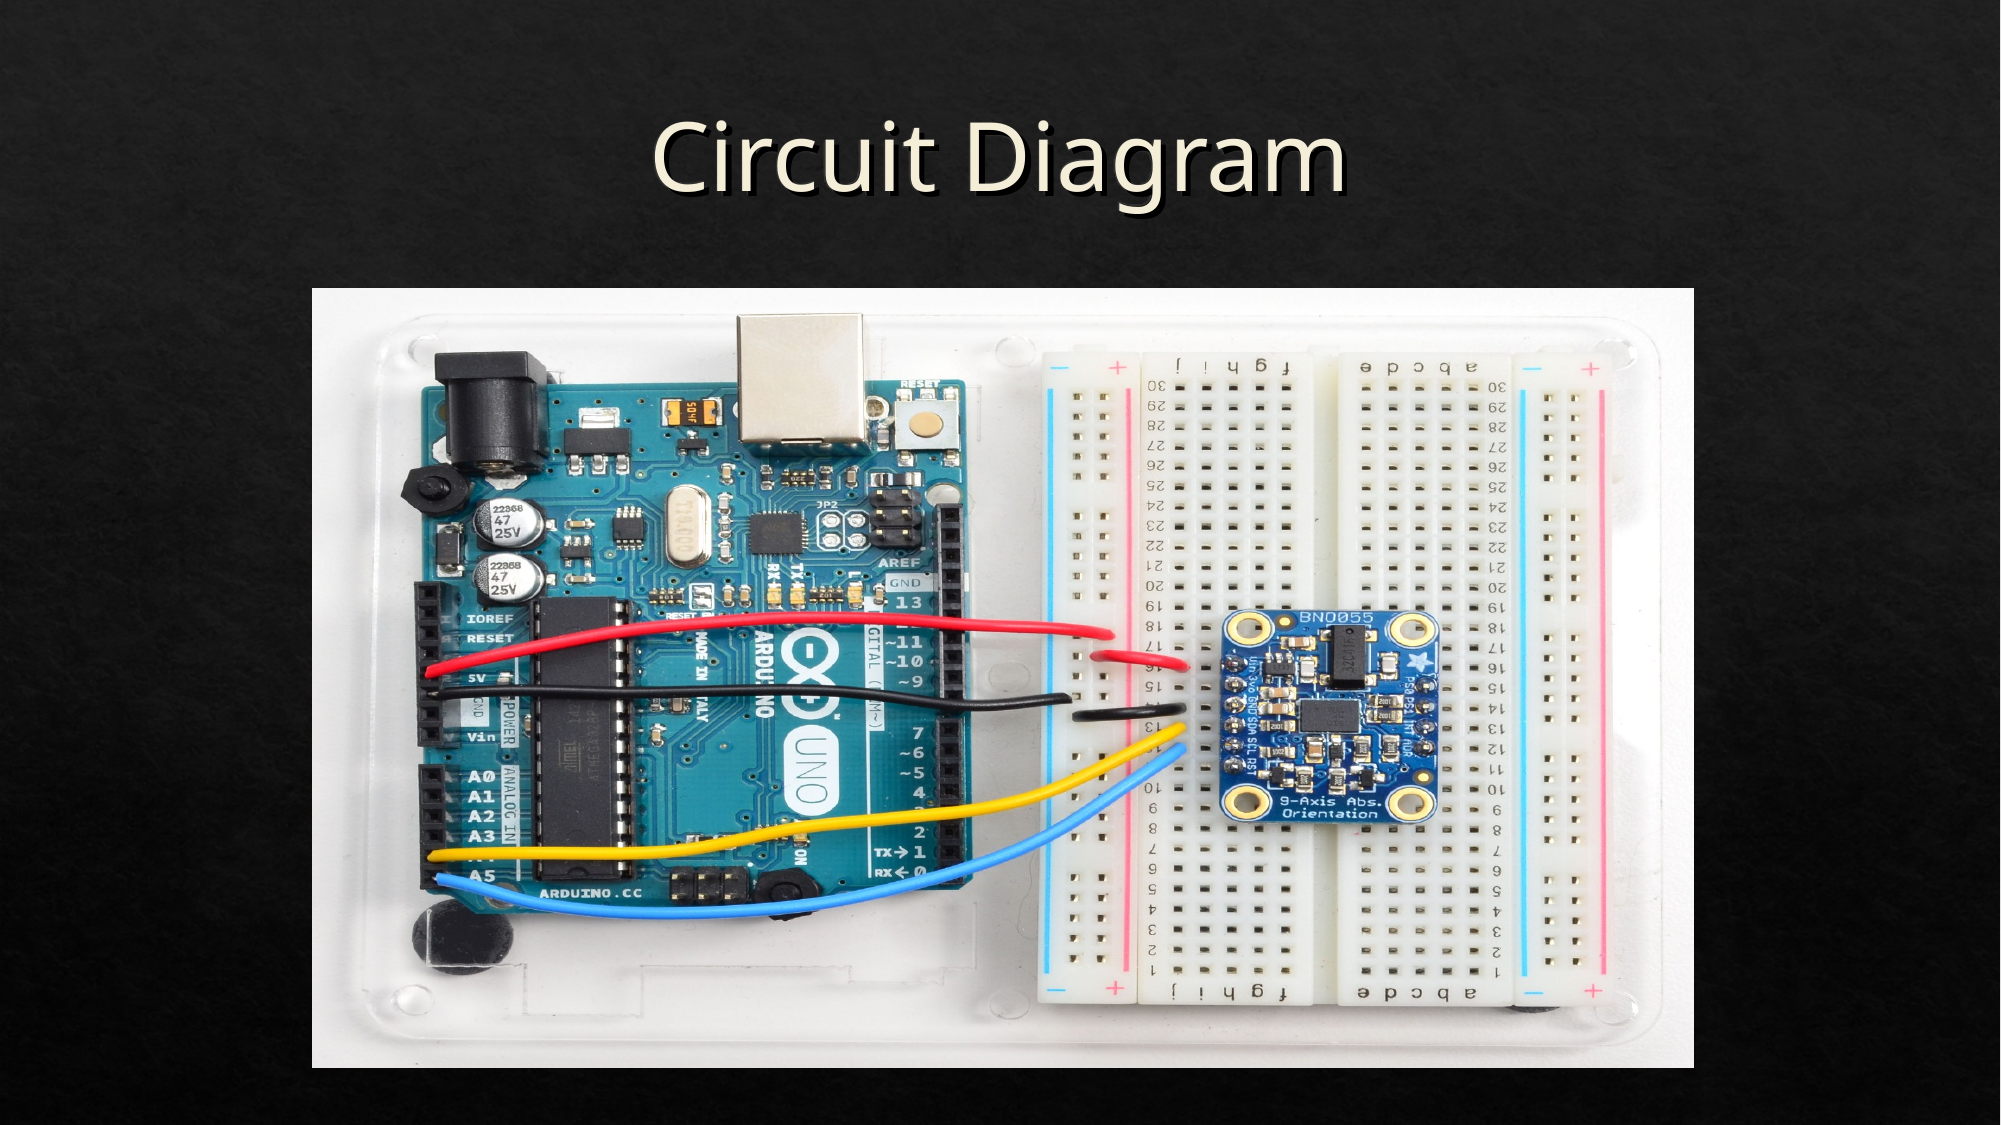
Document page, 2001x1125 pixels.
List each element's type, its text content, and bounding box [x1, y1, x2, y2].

picture [312, 288, 1694, 1068]
title Circuit Diagram [150, 57, 1850, 264]
